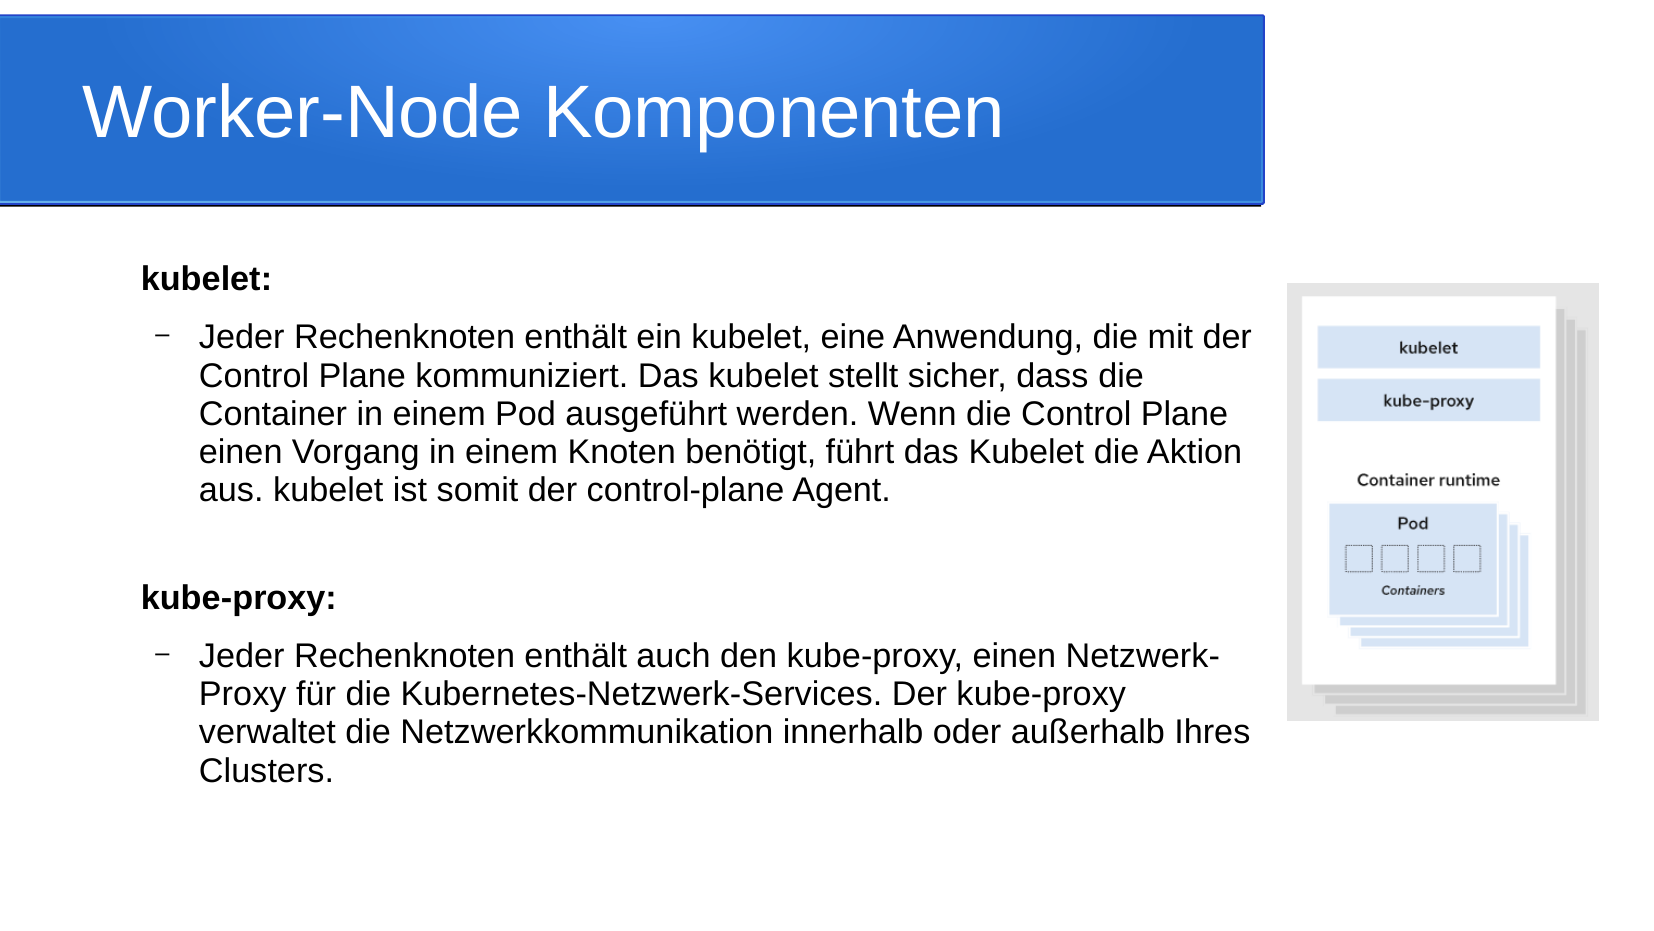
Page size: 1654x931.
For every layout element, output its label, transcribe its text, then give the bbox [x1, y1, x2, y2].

title Worker-Node Komponenten [82, 35, 1235, 189]
picture [1287, 283, 1599, 721]
list kubelet: Jeder Rechenknoten enthält ein kubelet, eine Anwendung, die mit der Control Plane kommuniziert. Das kubelet stellt sicher, dass die Container in einem Pod ausgeführt werden. Wenn die Control Plane einen Vorgang in einem Knoten benötigt, führt das Kubelet die Aktion aus. kubelet ist somit der control-plane Agent. kube-proxy: Jeder Rechenknoten enthält auch den kube-proxy, einen Netzwerk-Proxy für die Kubernetes-Netzwerk-Services. Der kube-proxy verwaltet die Netzwerkkommunikation innerhalb oder außerhalb Ihres Clusters. [82, 259, 1252, 800]
